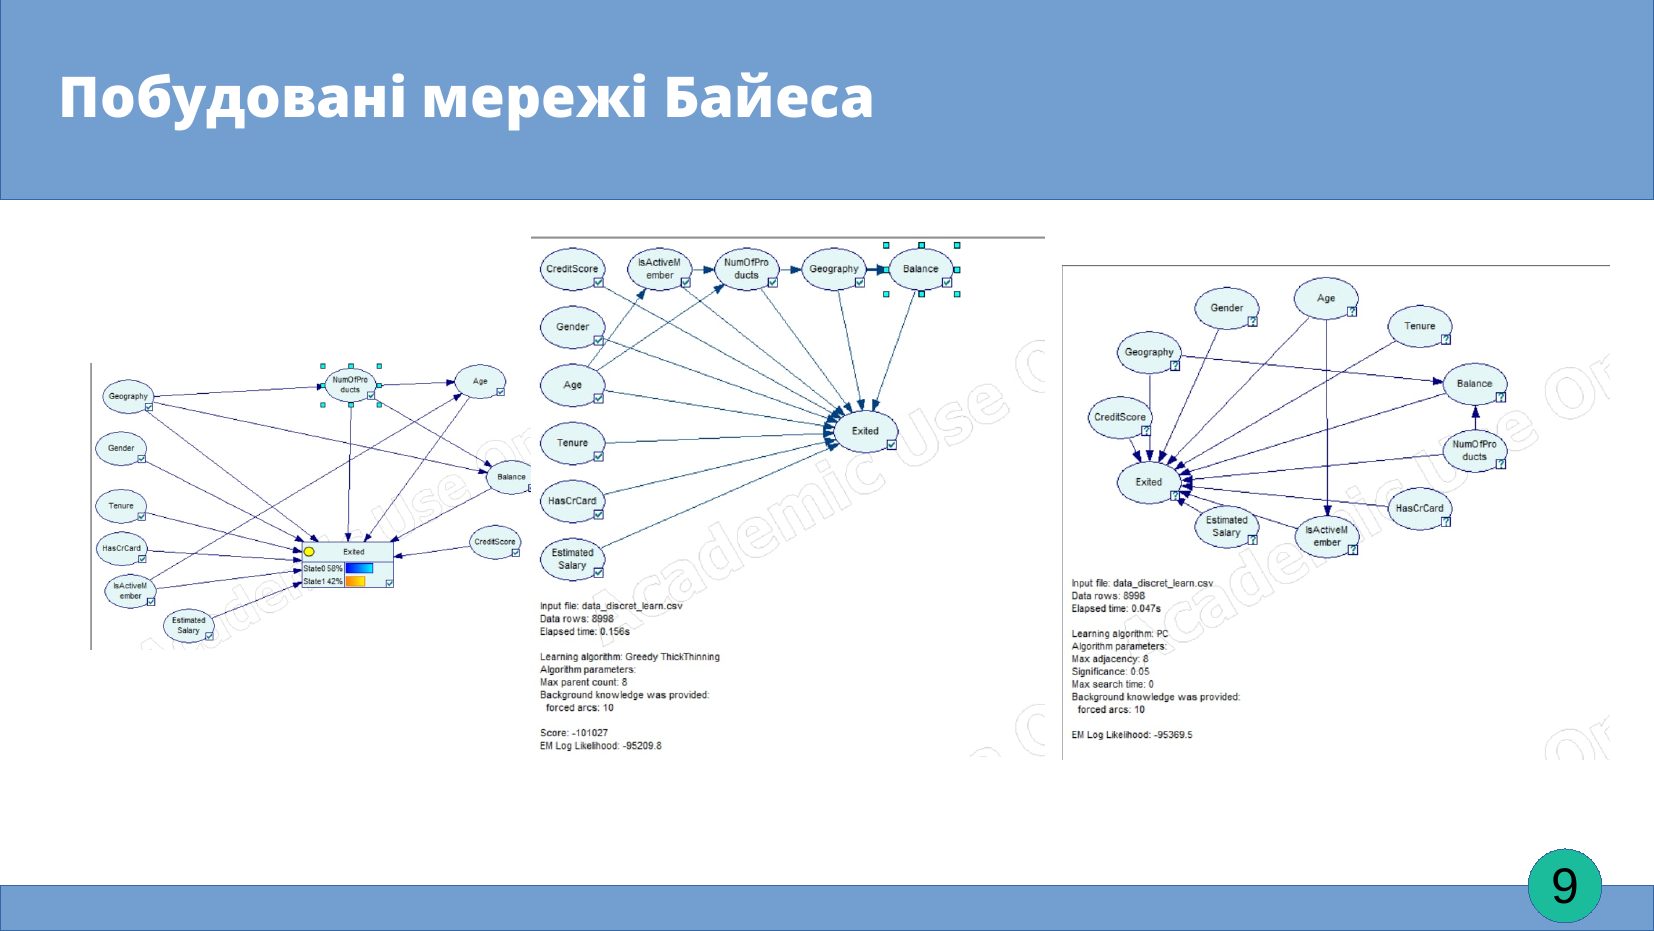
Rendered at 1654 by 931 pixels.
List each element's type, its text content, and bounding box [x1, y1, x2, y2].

picture [1062, 265, 1610, 760]
picture [90, 236, 1045, 757]
title Побудовані мережі Байеса [59, 37, 1595, 155]
